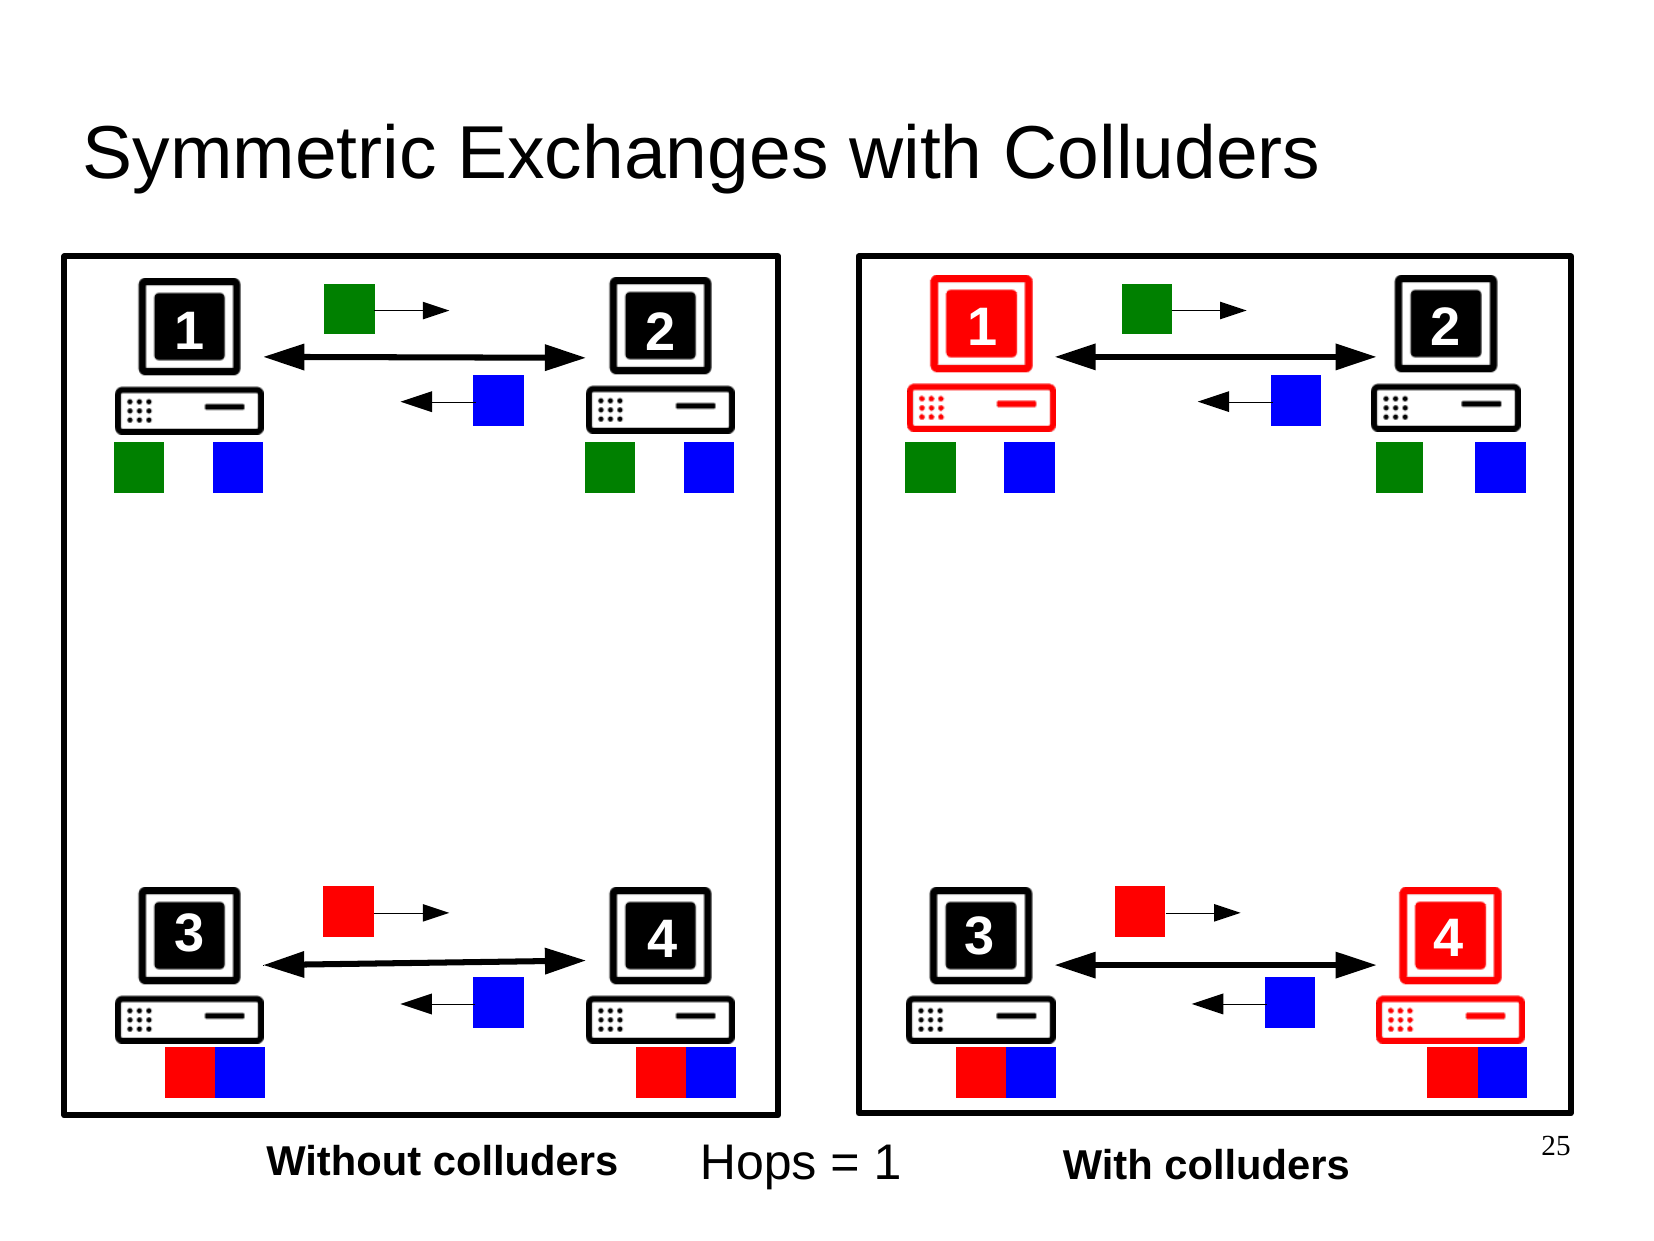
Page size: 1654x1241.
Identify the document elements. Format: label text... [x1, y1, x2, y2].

text_box With colluders [1048, 1134, 1461, 1197]
title Symmetric Exchanges with Colluders [82, 49, 1571, 257]
picture [586, 887, 735, 1044]
text_box [858, 257, 1571, 1114]
text_box 4 [632, 900, 696, 977]
text_box 2 [1416, 289, 1474, 365]
picture [906, 887, 1056, 1044]
picture [907, 275, 1056, 432]
picture [1371, 275, 1521, 432]
text_box 1 [953, 288, 1011, 366]
text_box Without colluders [251, 1130, 665, 1192]
text_box 4 [1418, 899, 1482, 975]
picture [1376, 887, 1525, 1044]
picture [115, 278, 264, 435]
text_box 3 [950, 898, 1008, 974]
text_box [685, 1126, 949, 1199]
text_box 3 [159, 895, 217, 971]
picture [586, 277, 735, 434]
text_box 1 [159, 292, 217, 369]
text_box 2 [631, 293, 689, 370]
text_box [64, 256, 778, 1116]
picture [115, 887, 264, 1044]
